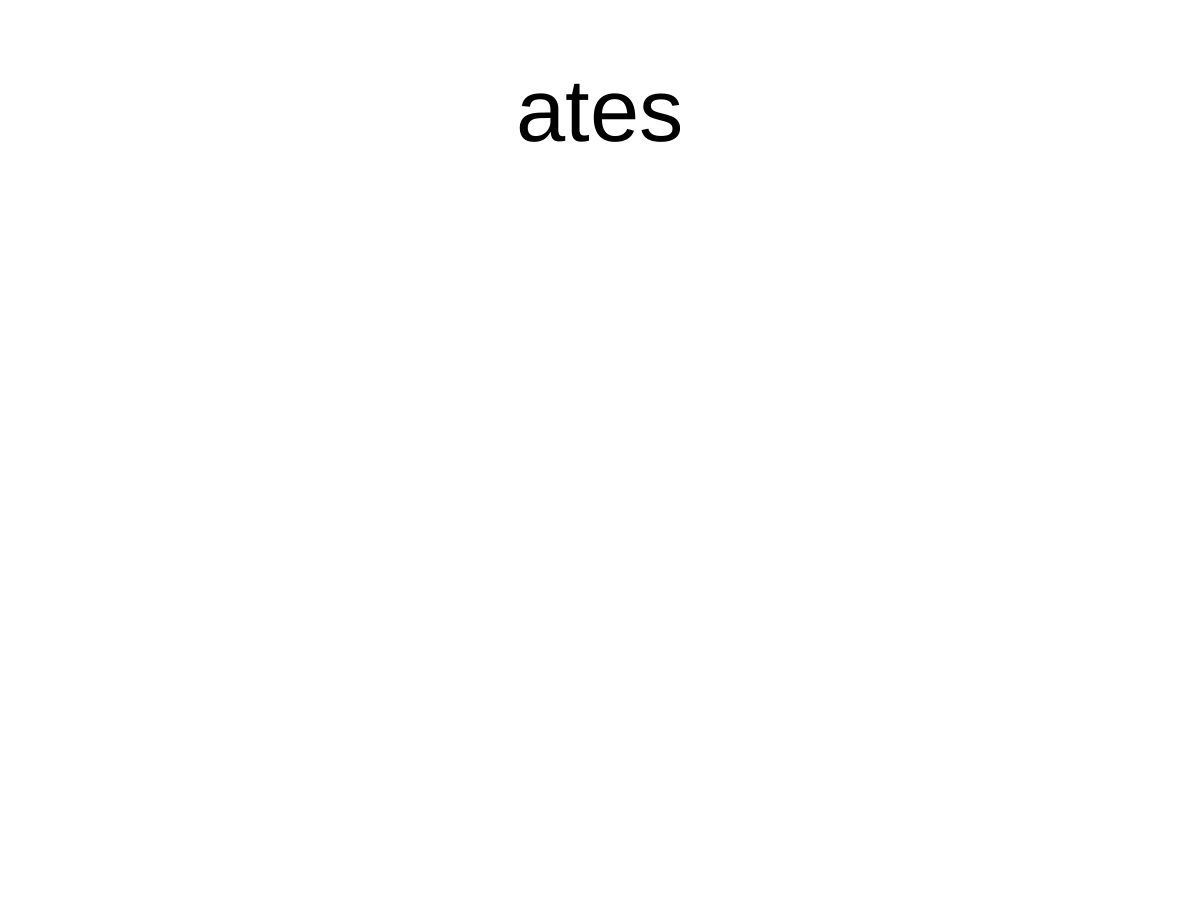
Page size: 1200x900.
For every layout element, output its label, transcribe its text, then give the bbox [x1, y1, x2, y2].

title ates [60, 35, 1141, 187]
